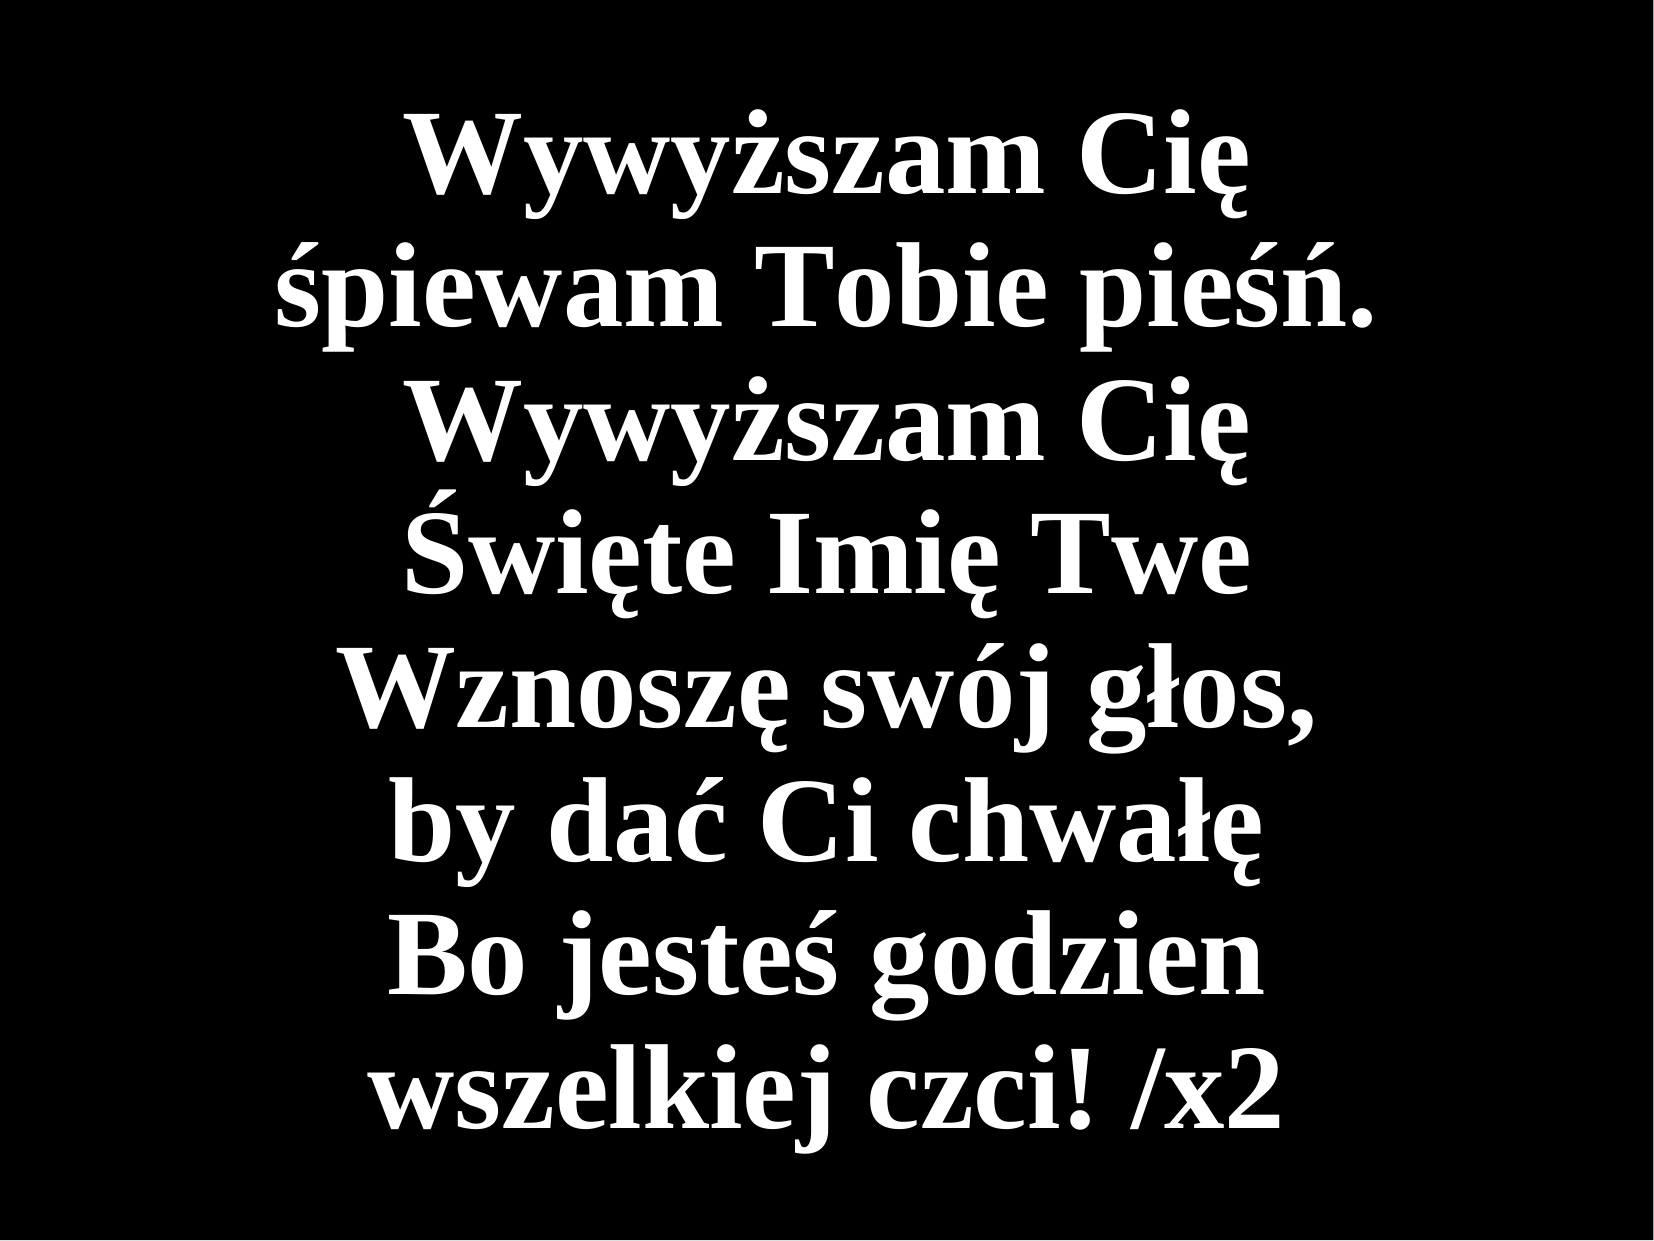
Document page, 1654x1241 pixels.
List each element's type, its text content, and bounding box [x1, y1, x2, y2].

title Wywyższam Cię śpiewam Tobie pieśń. Wywyższam Cię Święte Imię Twe Wznoszę swój głos, by dać Ci chwałę Bo jesteś godzien wszelkiej czci! /x2 [0, 0, 1654, 1241]
